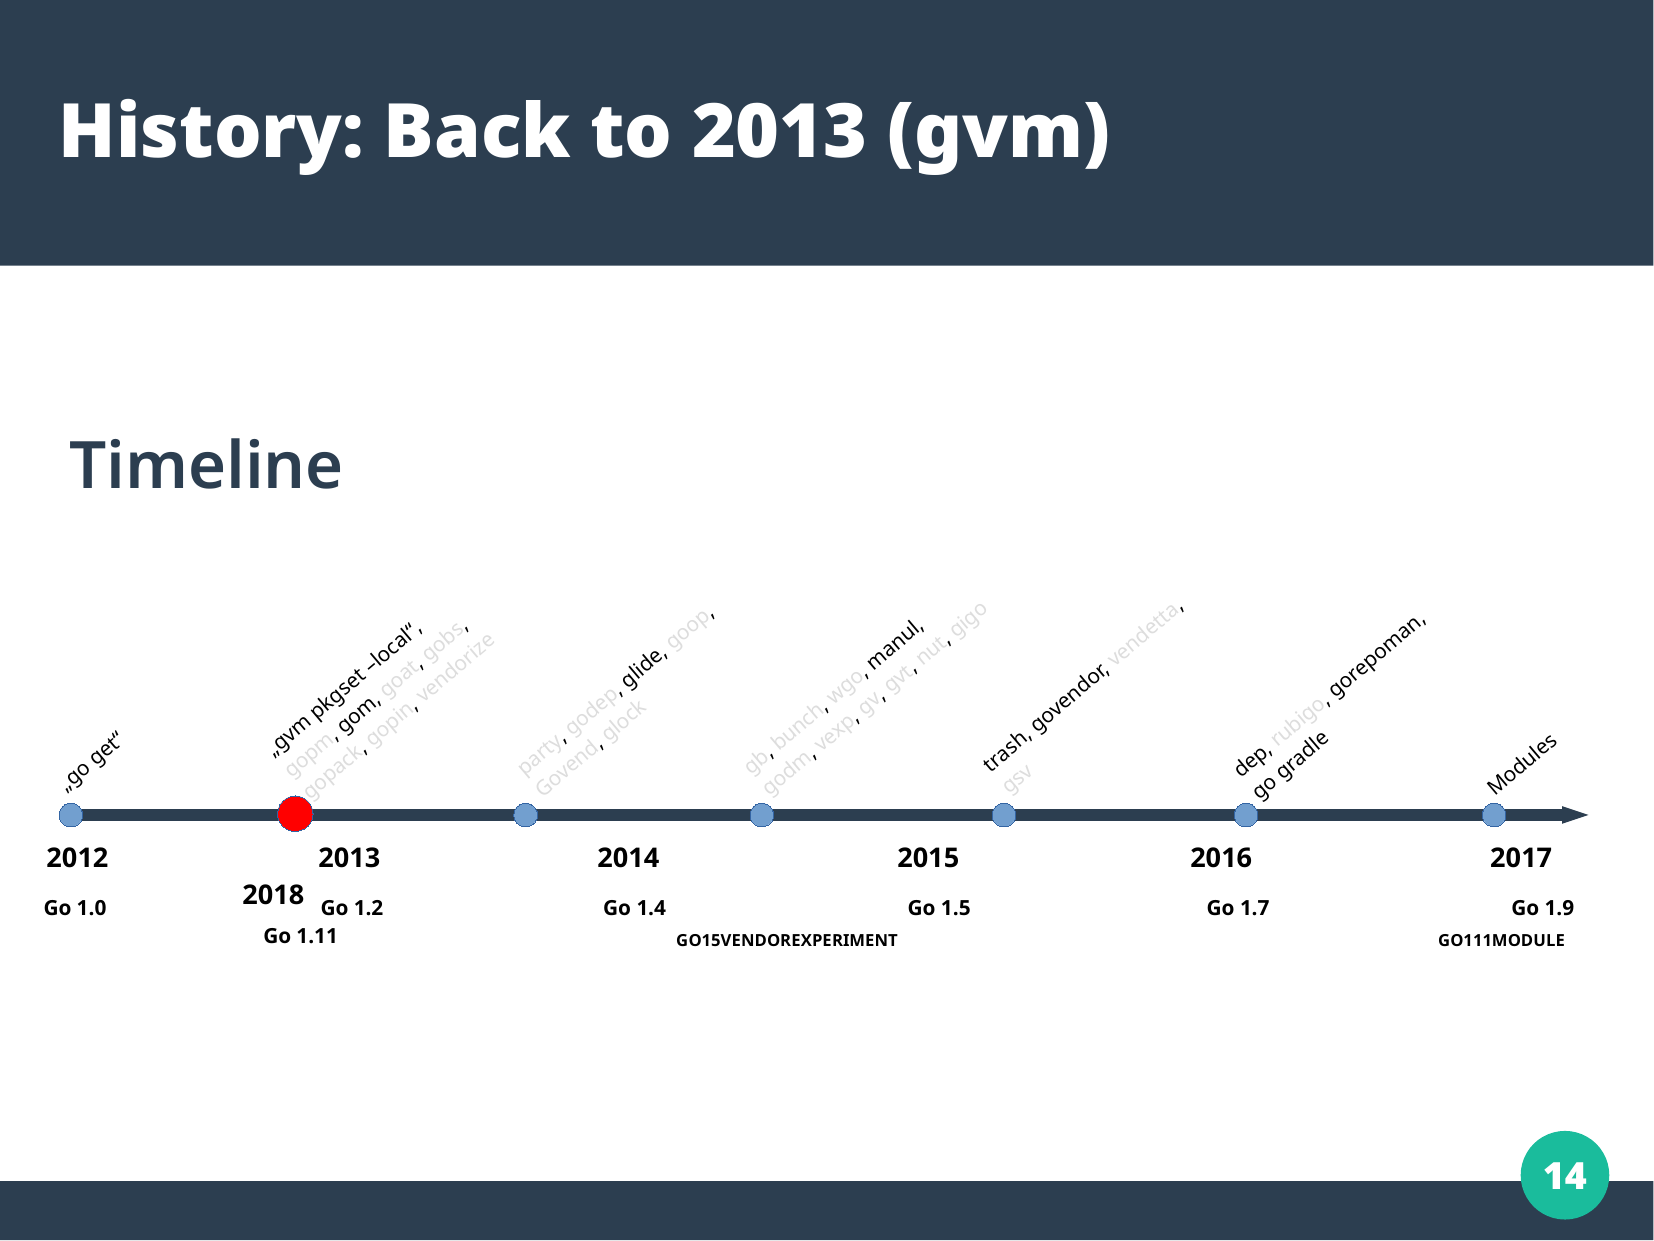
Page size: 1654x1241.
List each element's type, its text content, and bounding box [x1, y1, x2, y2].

text_box [277, 795, 314, 832]
text_box 2012 2013 2014 2015 2016 2017 2018 [17, 831, 1595, 880]
text_box [750, 805, 774, 827]
text_box [1234, 804, 1258, 827]
text_box „go get“ [35, 714, 139, 811]
text_box Modules [1464, 672, 1622, 815]
text_box „gvm pkgset –local“, gopm, gom, goat, gobs, gopack, gopin, vendorize [242, 585, 491, 808]
text_box dep, rubigo, gorepoman, go gradle [1210, 608, 1441, 818]
text_box gb, bunch, wgo, manul, godm, vexp, gv, gvt, nut, gigo [720, 579, 980, 814]
text_box [1482, 806, 1506, 827]
text_box party, godep, glide, goop, Govend, glock [494, 598, 732, 815]
title History: Back to 2013 (gvm) [59, 49, 1595, 207]
text_box GO111MODULE [1423, 921, 1566, 958]
text_box trash, govendor, vendetta, gsv [960, 594, 1199, 812]
text_box [992, 805, 1016, 827]
text_box Go 1.0 Go 1.2 Go 1.4 Go 1.5 Go 1.7 Go 1.9 Go 1.11 [17, 885, 1595, 935]
text_box [59, 803, 83, 827]
text_box GO15VENDOREXPERIMENT [661, 921, 889, 958]
list Timeline [0, 301, 615, 508]
text_box [513, 803, 538, 827]
